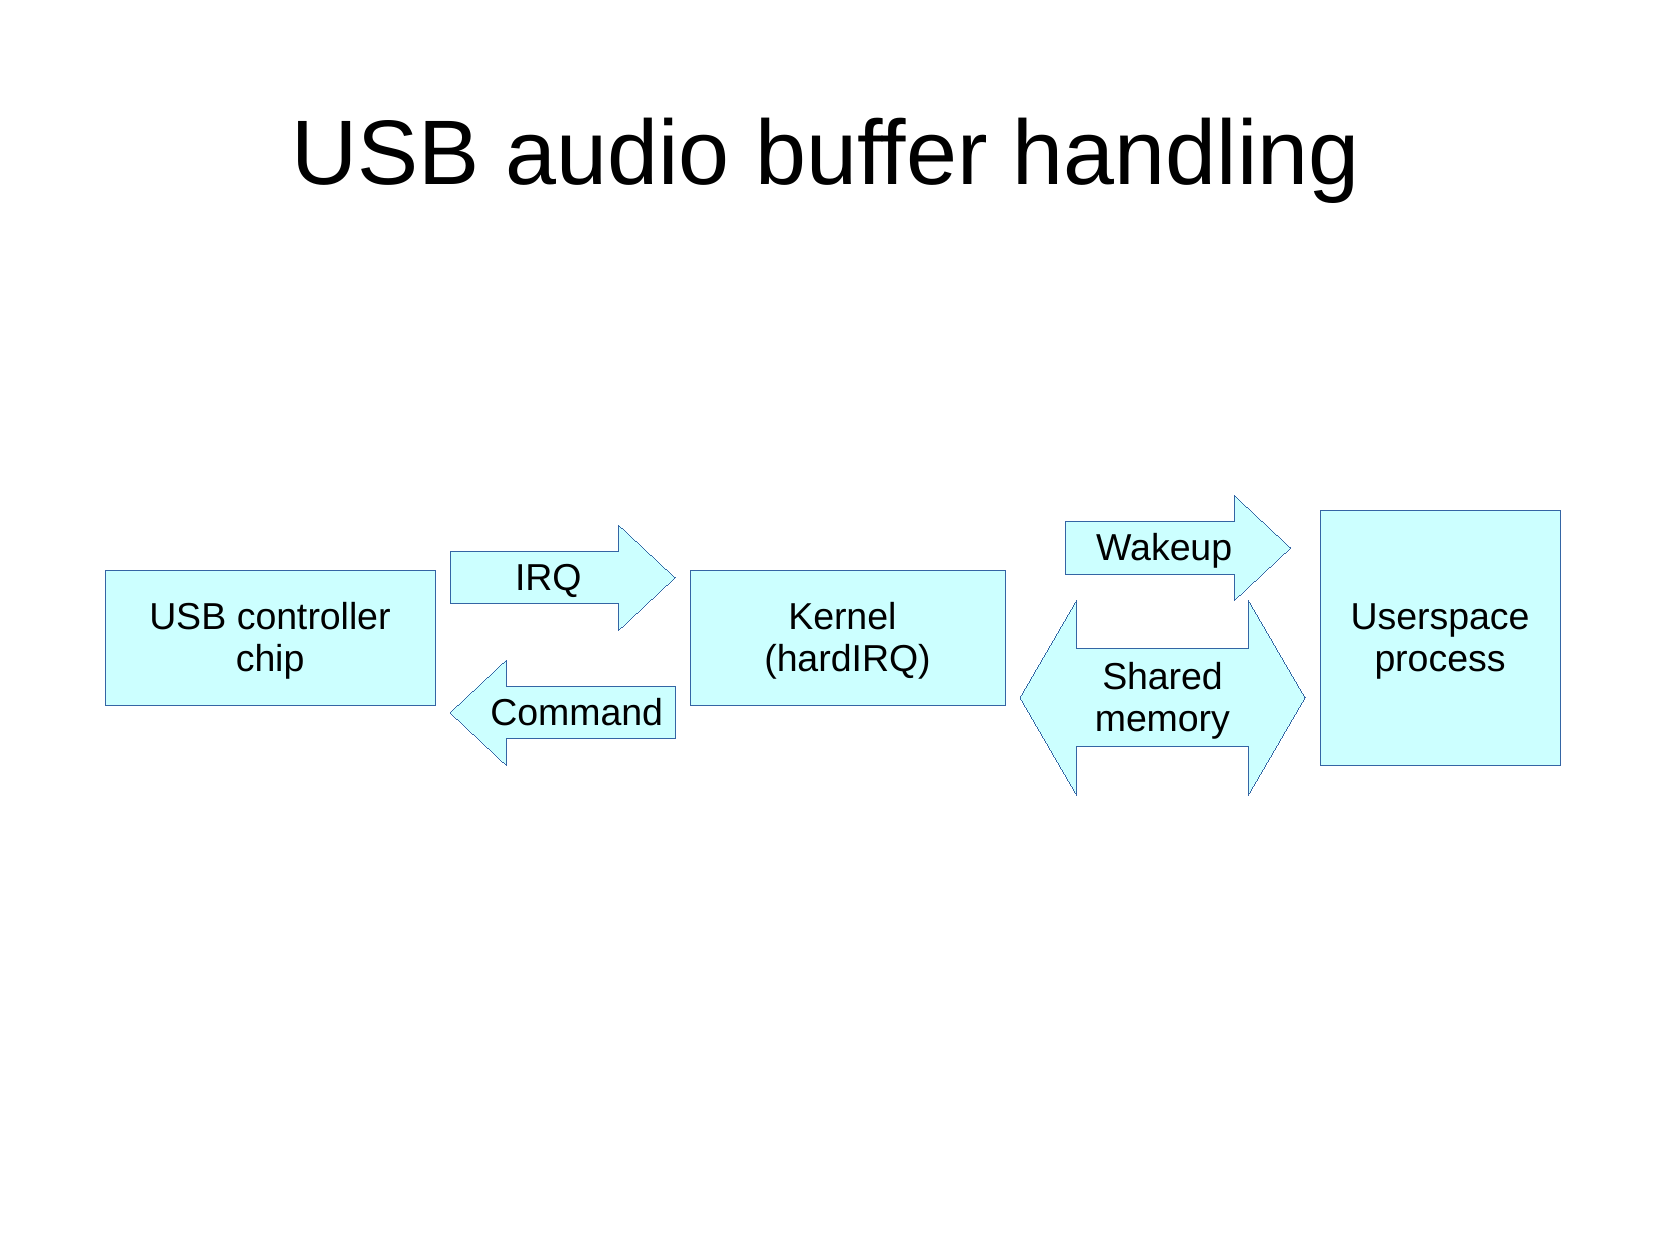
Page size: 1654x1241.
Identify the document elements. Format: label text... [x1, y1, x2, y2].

text_box Wakeup [1065, 495, 1291, 601]
text_box IRQ [450, 525, 676, 631]
text_box Shared memory [1020, 600, 1306, 796]
title USB audio buffer handling [82, 49, 1571, 257]
text_box Userspace process [1320, 510, 1561, 766]
text_box USB controller chip [105, 570, 436, 706]
text_box Command [450, 660, 676, 766]
text_box Kernel (hardIRQ) [690, 570, 1006, 706]
